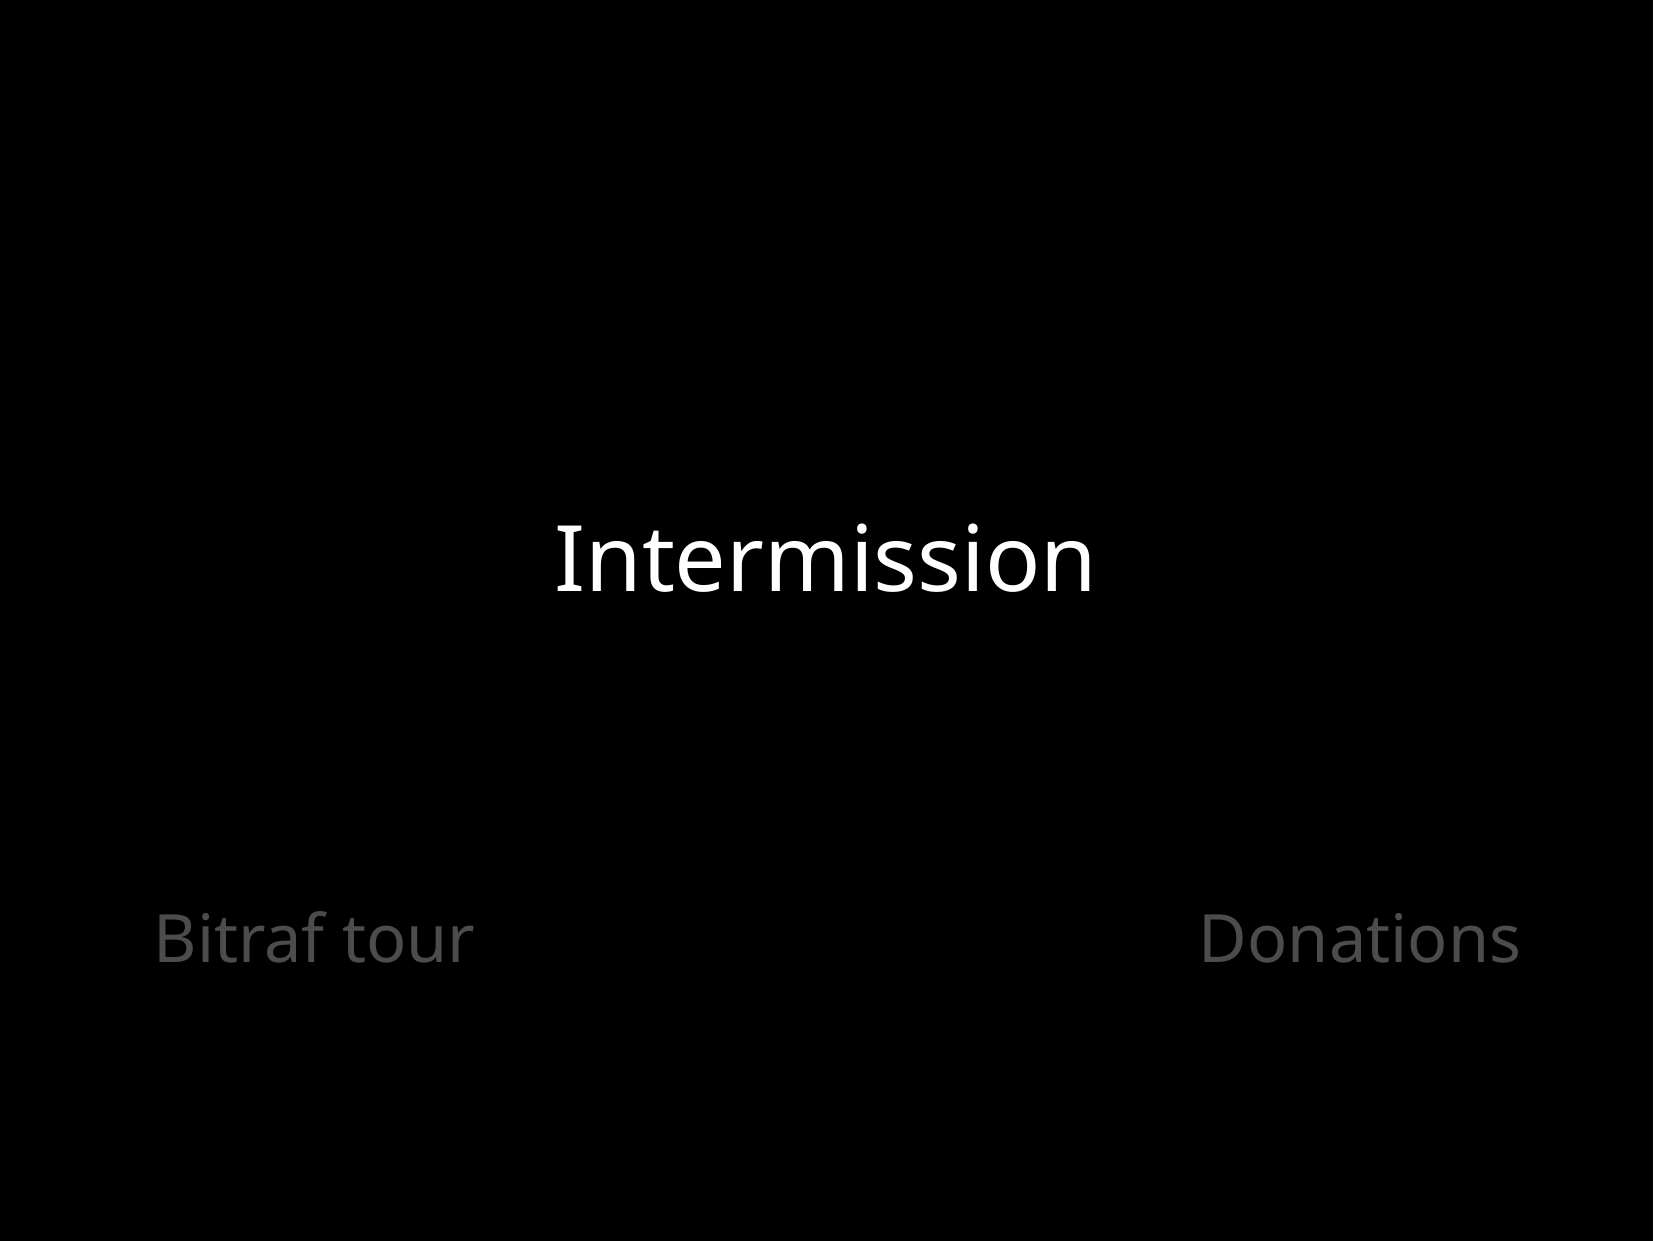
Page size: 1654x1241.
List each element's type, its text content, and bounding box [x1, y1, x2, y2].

list Bitraf tour Donations [82, 290, 1571, 1010]
